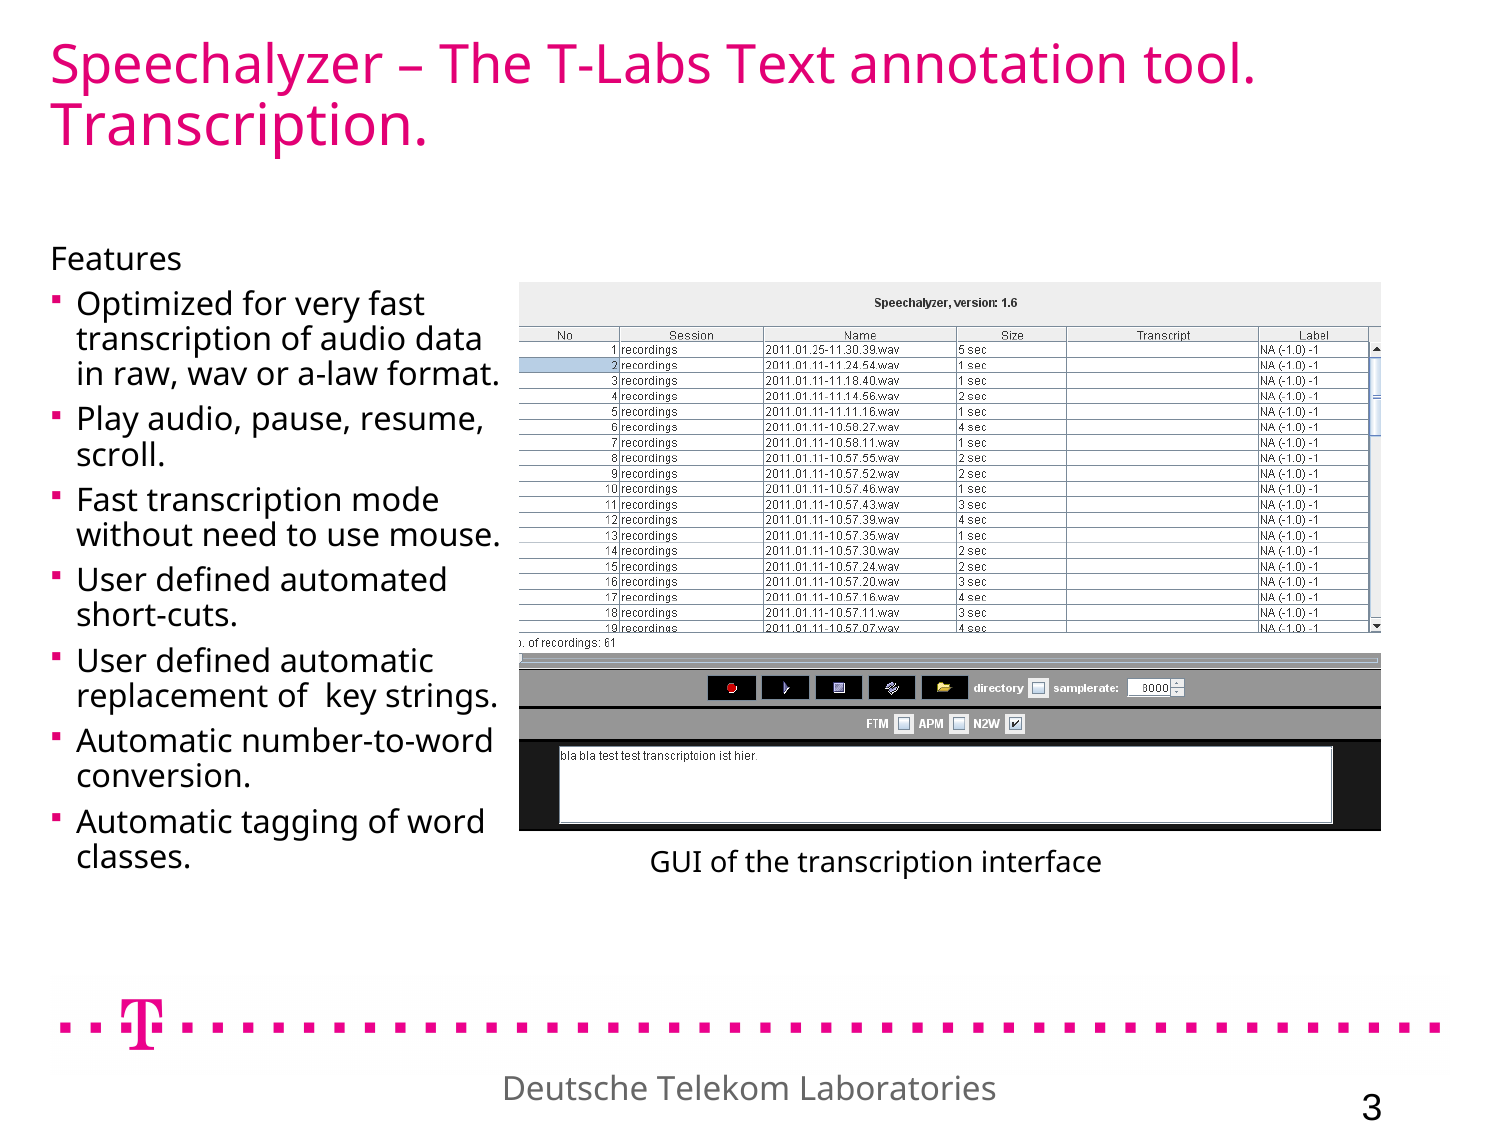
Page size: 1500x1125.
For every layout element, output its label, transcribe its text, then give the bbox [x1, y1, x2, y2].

text_box Features Optimized for very fast transcription of audio data in raw, wav or a-law format. Play audio, pause, resume, scroll. Fast transcription mode without need to use mouse. User defined automated short-cuts. User defined automatic replacement of key strings. Automatic number-to-word conversion. Automatic tagging of word classes. [50, 241, 507, 976]
title Speechalyzer – The T-Labs Text annotation tool. Transcription. [50, 36, 1450, 228]
picture [50, 975, 1450, 1075]
text_box GUI of the transcription interface [649, 847, 1176, 879]
picture [519, 282, 1381, 833]
